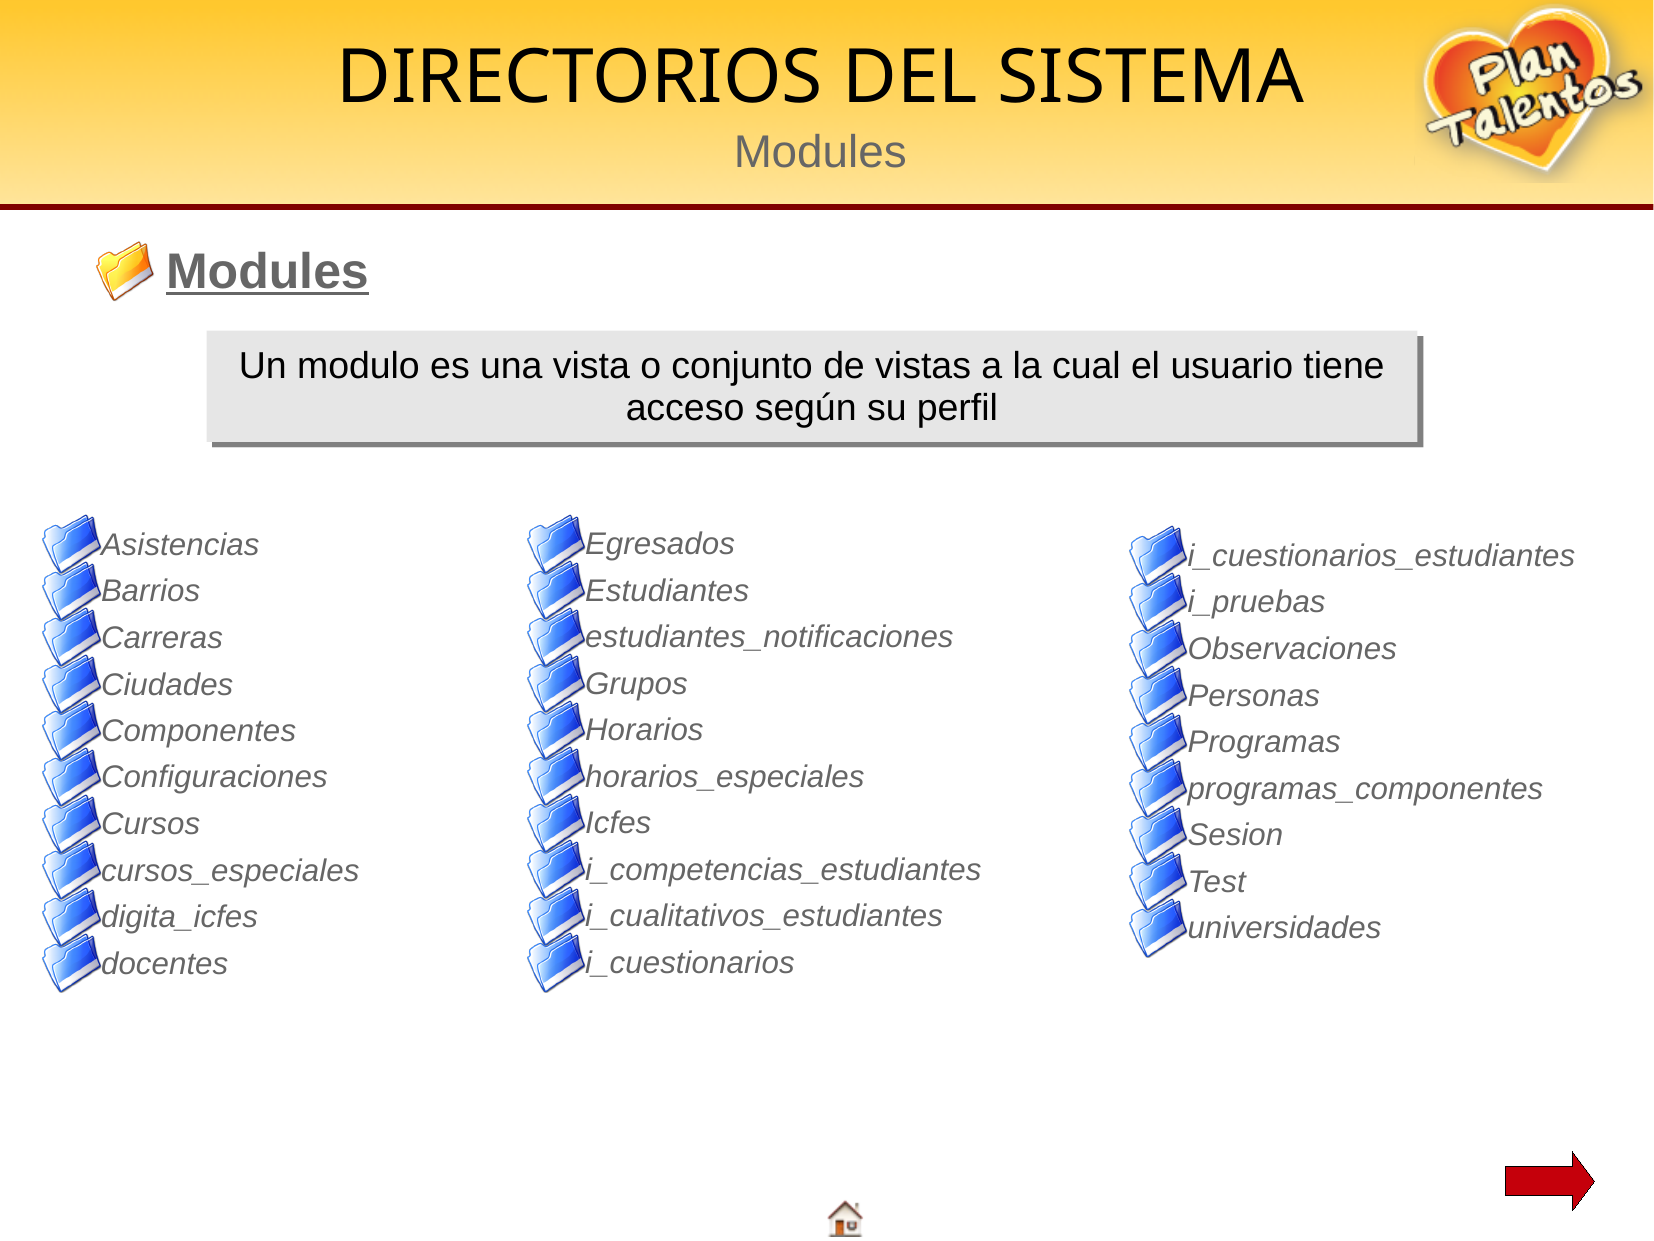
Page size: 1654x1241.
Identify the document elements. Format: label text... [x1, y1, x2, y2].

text_box [1505, 1151, 1595, 1211]
text_box Egresados Estudiantes estudiantes_notificaciones Grupos Horarios horarios_especiales Icfes i_competencias_estudiantes i_cualitativos_estudiantes i_cuestionarios [490, 472, 1040, 988]
picture [0, 0, 1654, 204]
picture [1128, 953, 1188, 958]
text_box Modules [59, 236, 384, 307]
text_box i_cuestionarios_estudiantes i_pruebas Observaciones Personas Programas programas_componentes Sesion Test universidades [1092, 484, 1625, 953]
picture [826, 1198, 865, 1237]
text_box Un modulo es una vista o conjunto de vistas a la cual el usuario tiene acceso según su perfil [206, 330, 1418, 442]
text_box Asistencias Barrios Carreras Ciudades Componentes Configuraciones Cursos cursos_especiales digita_icfes docentes [5, 519, 526, 989]
picture [526, 988, 586, 993]
picture [41, 514, 102, 519]
text_box Modules [649, 118, 1004, 185]
title DIRECTORIOS DEL SISTEMA [76, 0, 1565, 148]
picture [41, 989, 102, 993]
